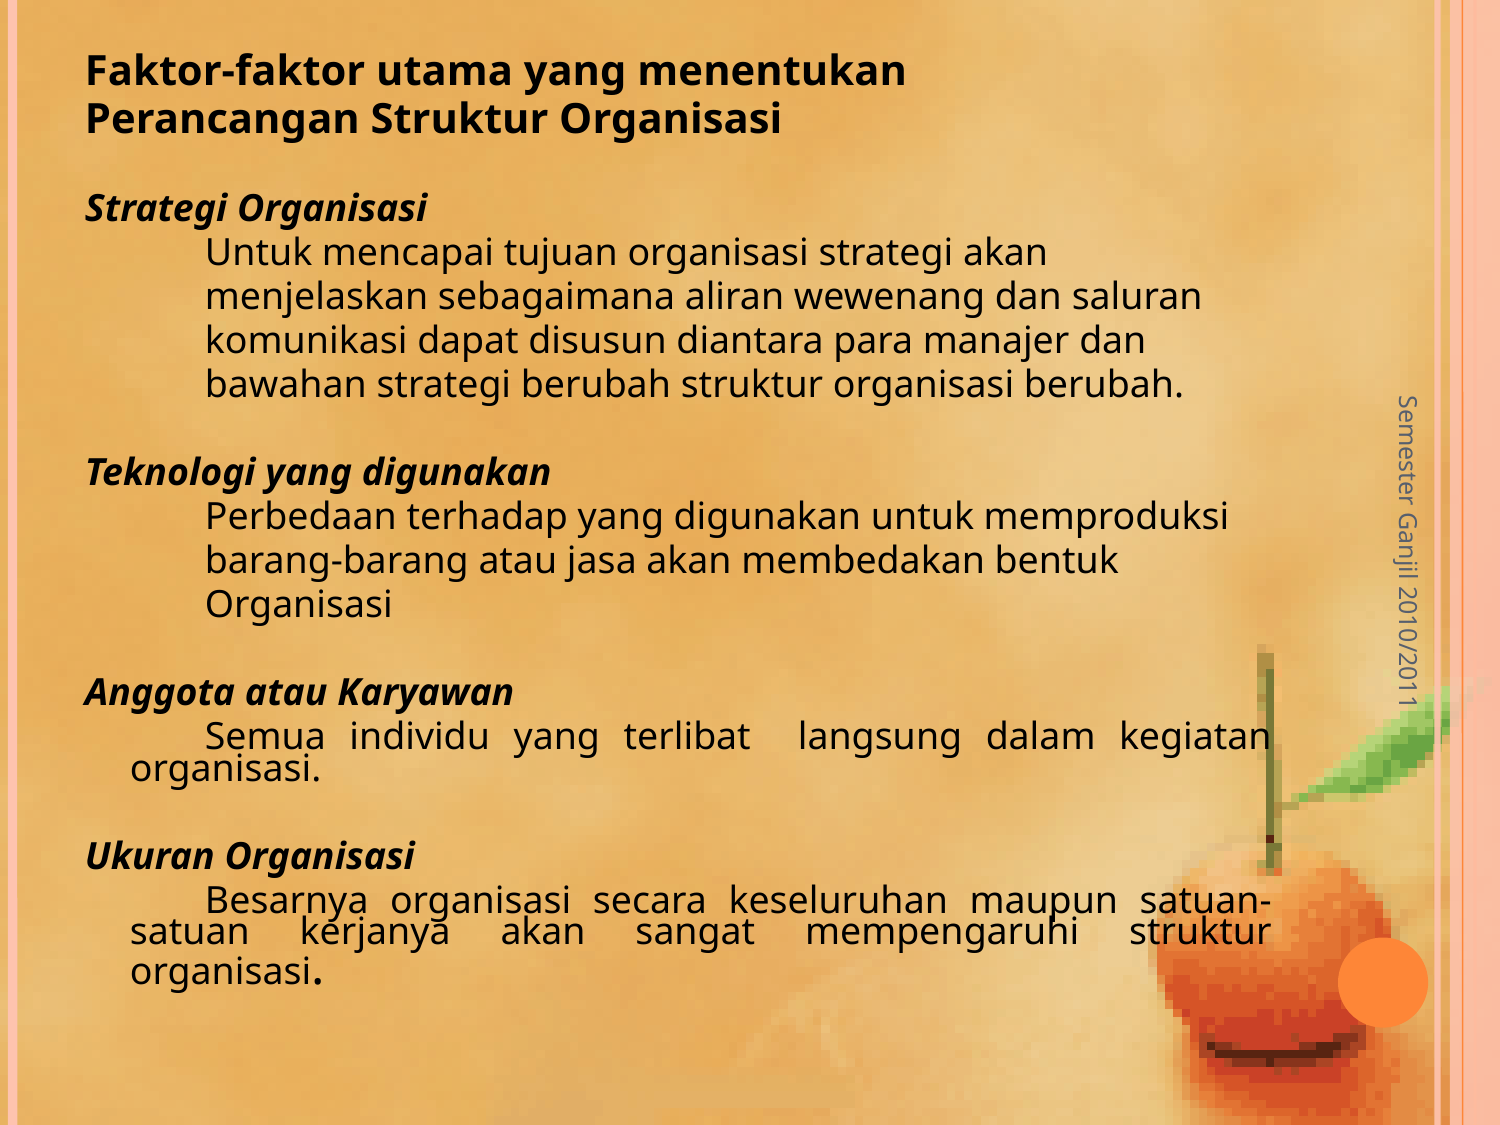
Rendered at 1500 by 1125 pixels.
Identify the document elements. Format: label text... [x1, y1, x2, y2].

list Faktor-faktor utama yang menentukan Perancangan Struktur Organisasi Strategi Organisasi Untuk mencapai tujuan organisasi strategi akan menjelaskan sebagaimana aliran wewenang dan saluran komunikasi dapat disusun diantara para manajer dan bawahan strategi berubah struktur organisasi berubah. Teknologi yang digunakan Perbedaan terhadap yang digunakan untuk memproduksi barang-barang atau jasa akan membedakan bentuk Organisasi Anggota atau Karyawan Semua individu yang terlibat langsung dalam kegiatan organisasi. Ukuran Organisasi Besarnya organisasi secara keseluruhan maupun satuan-satuan kerjanya akan sangat mempengaruhi struktur organisasi. [24, 50, 1288, 1026]
text_box Semester Ganjil 2010/2011 [1379, 380, 1440, 906]
